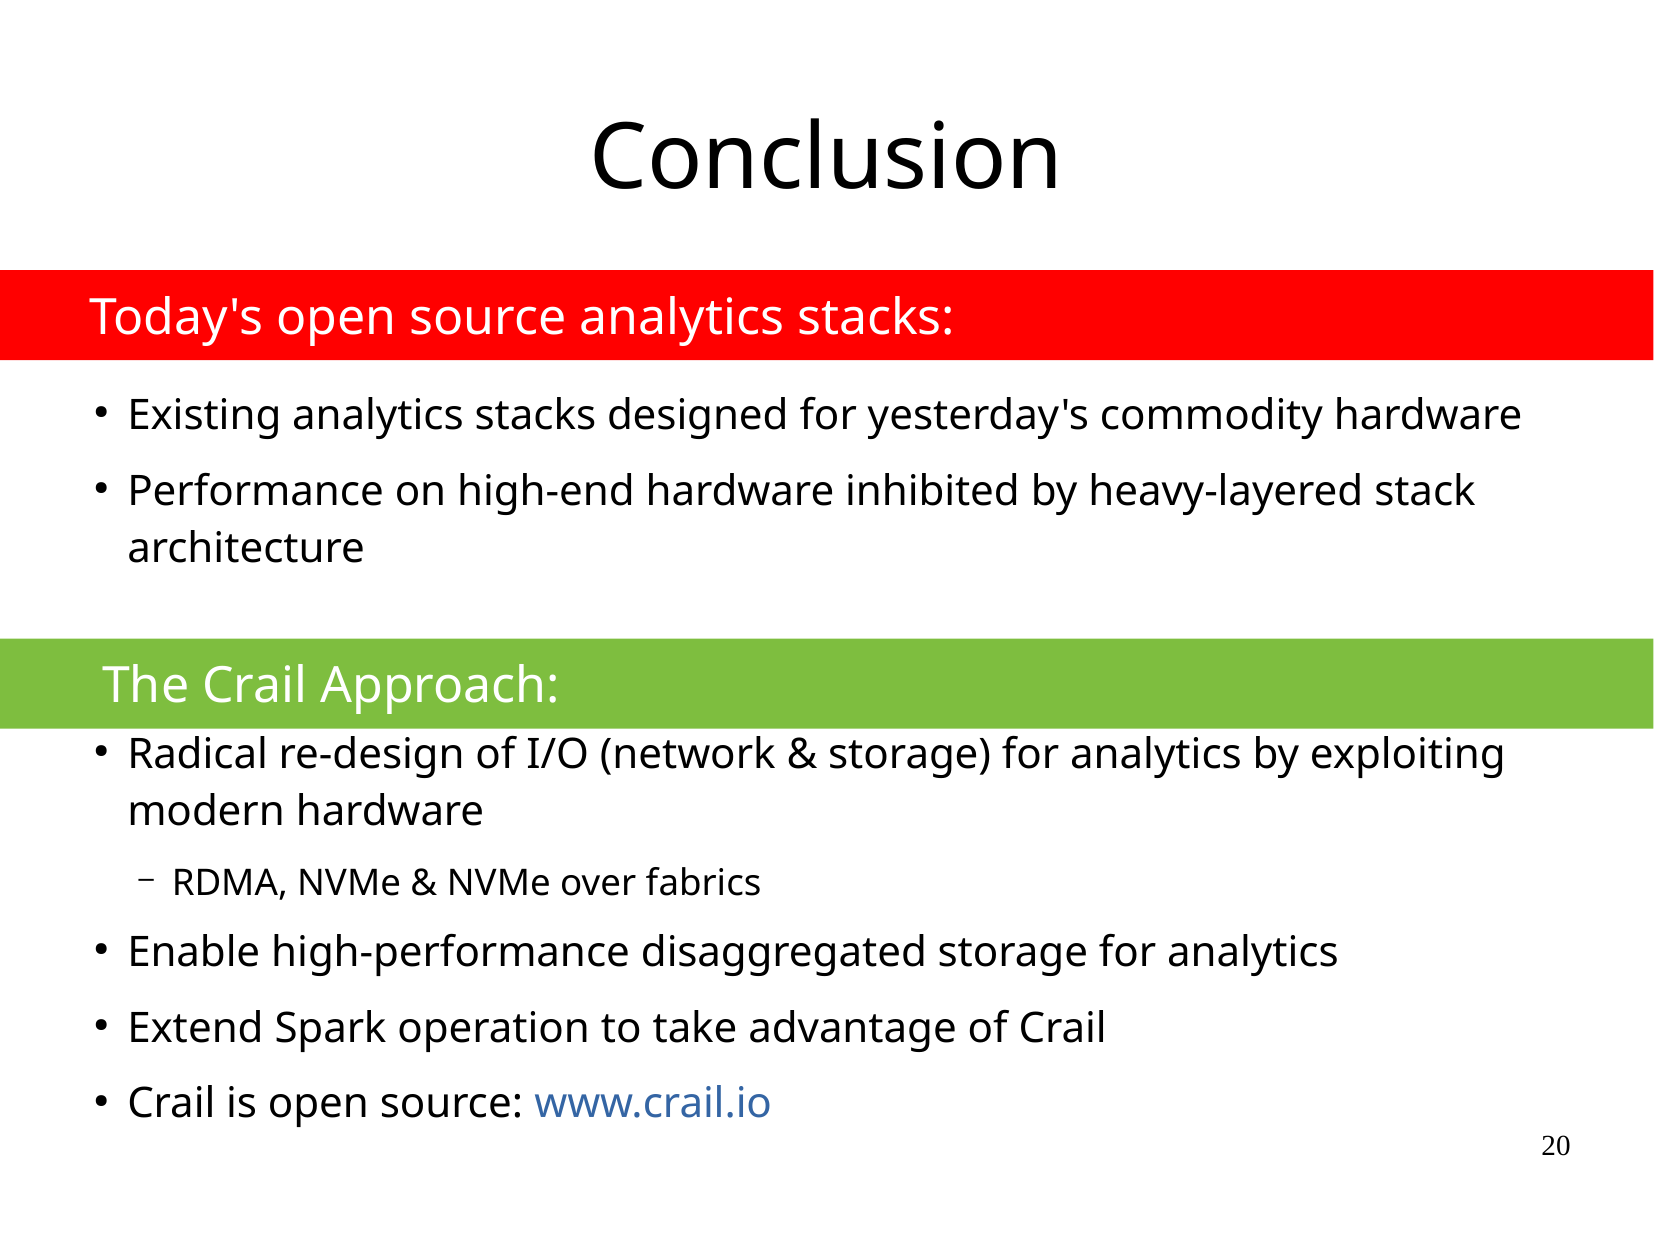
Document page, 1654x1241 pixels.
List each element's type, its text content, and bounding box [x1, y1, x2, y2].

text_box The Crail Approach: [0, 638, 1654, 729]
list Existing analytics stacks designed for yesterday's commodity hardware Performance on high-end hardware inhibited by heavy-layered stack architecture Radical re-design of I/O (network & storage) for analytics by exploiting modern hardware RDMA, NVMe & NVMe over fabrics Enable high-performance disaggregated storage for analytics Extend Spark operation to take advantage of Crail Crail is open source: www.crail.io [82, 729, 1571, 1141]
text_box Today's open source analytics stacks: [0, 270, 1654, 361]
title Conclusion [82, 49, 1571, 257]
list Existing analytics stacks designed for yesterday's commodity hardware Performance on high-end hardware inhibited by heavy-layered stack architecture Radical re-design of I/O (network & storage) for analytics by exploiting modern hardware RDMA, NVMe & NVMe over fabrics Enable high-performance disaggregated storage for analytics Extend Spark operation to take advantage of Crail Crail is open source: www.crail.io [82, 384, 1571, 638]
